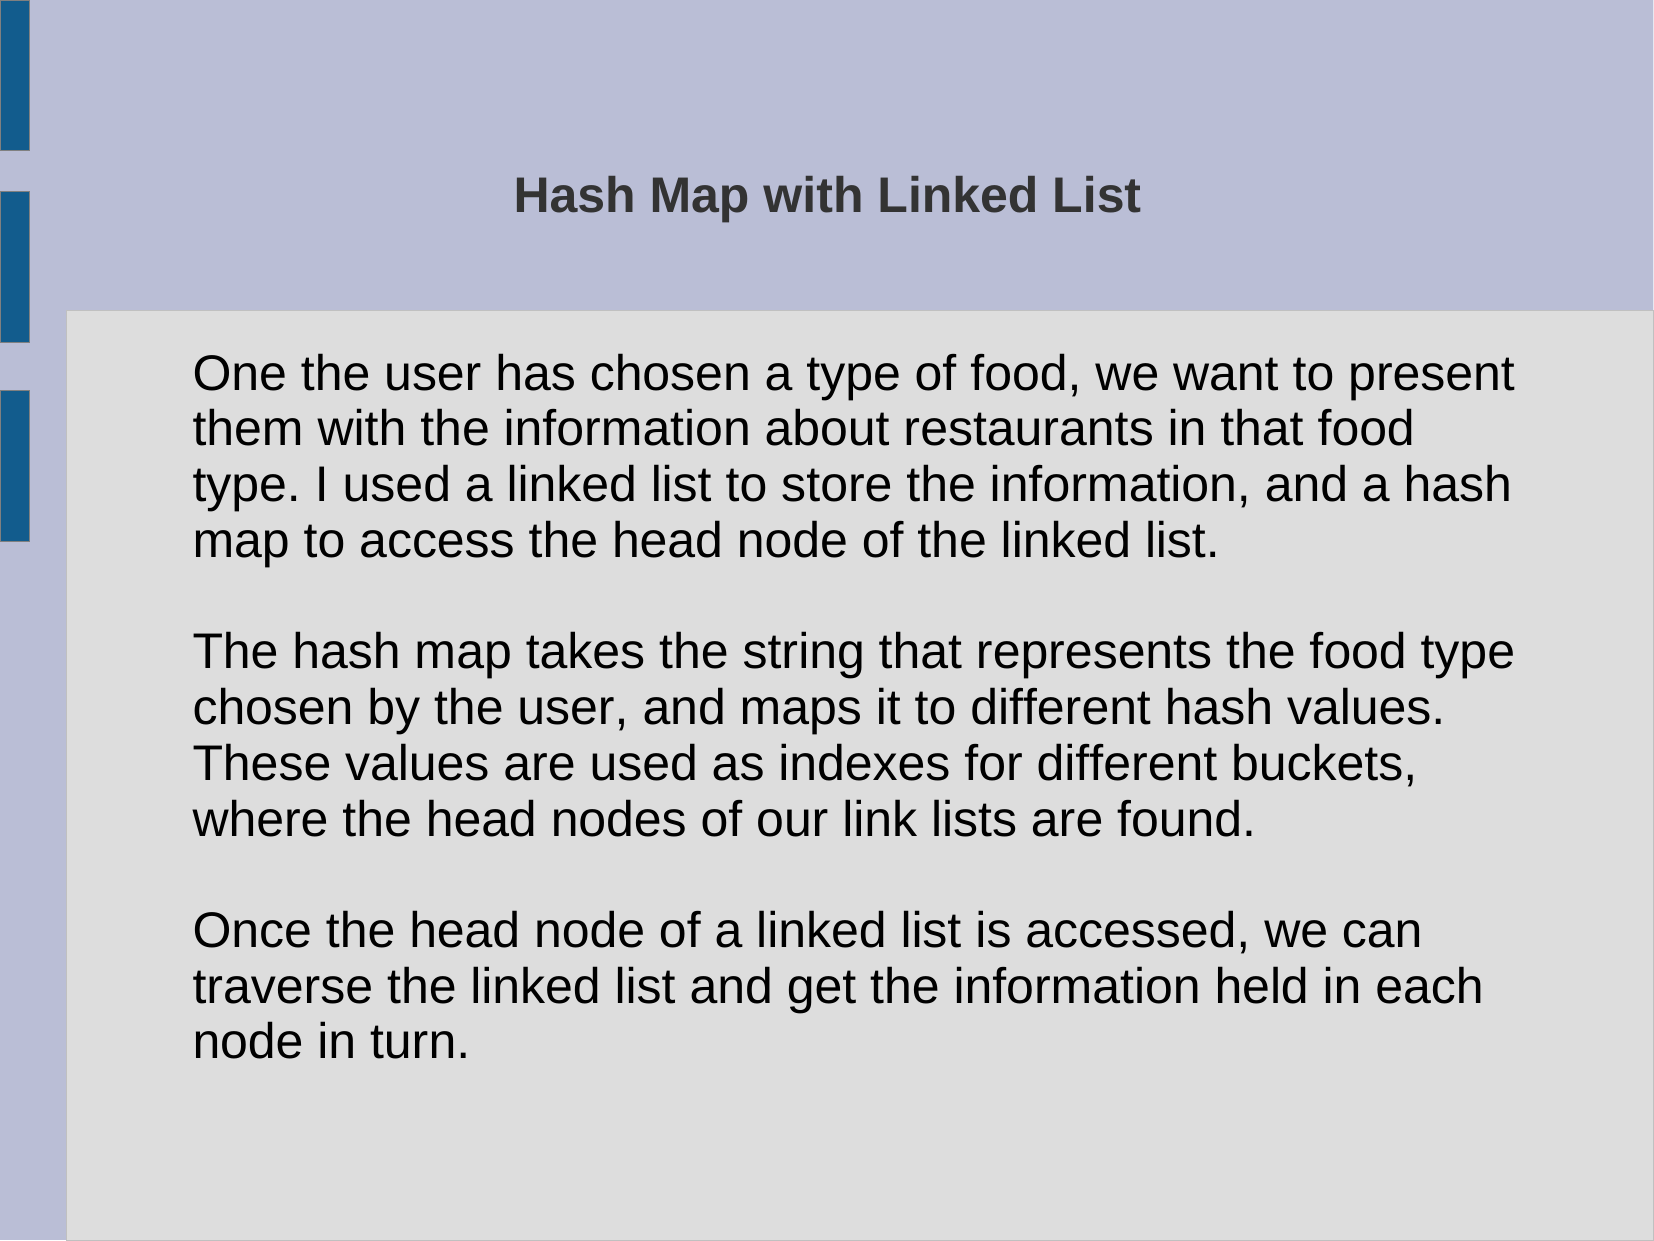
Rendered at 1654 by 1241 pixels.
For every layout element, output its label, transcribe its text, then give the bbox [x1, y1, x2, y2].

list One the user has chosen a type of food, we want to present them with the information about restaurants in that food type. I used a linked list to store the information, and a hash map to access the head node of the linked list. The hash map takes the string that represents the food type chosen by the user, and maps it to different hash values. These values are used as indexes for different buckets, where the head nodes of our link lists are found. Once the head node of a linked list is accessed, we can traverse the linked list and get the information held in each node in turn. [121, 344, 1534, 1127]
title Hash Map with Linked List [121, 91, 1534, 299]
